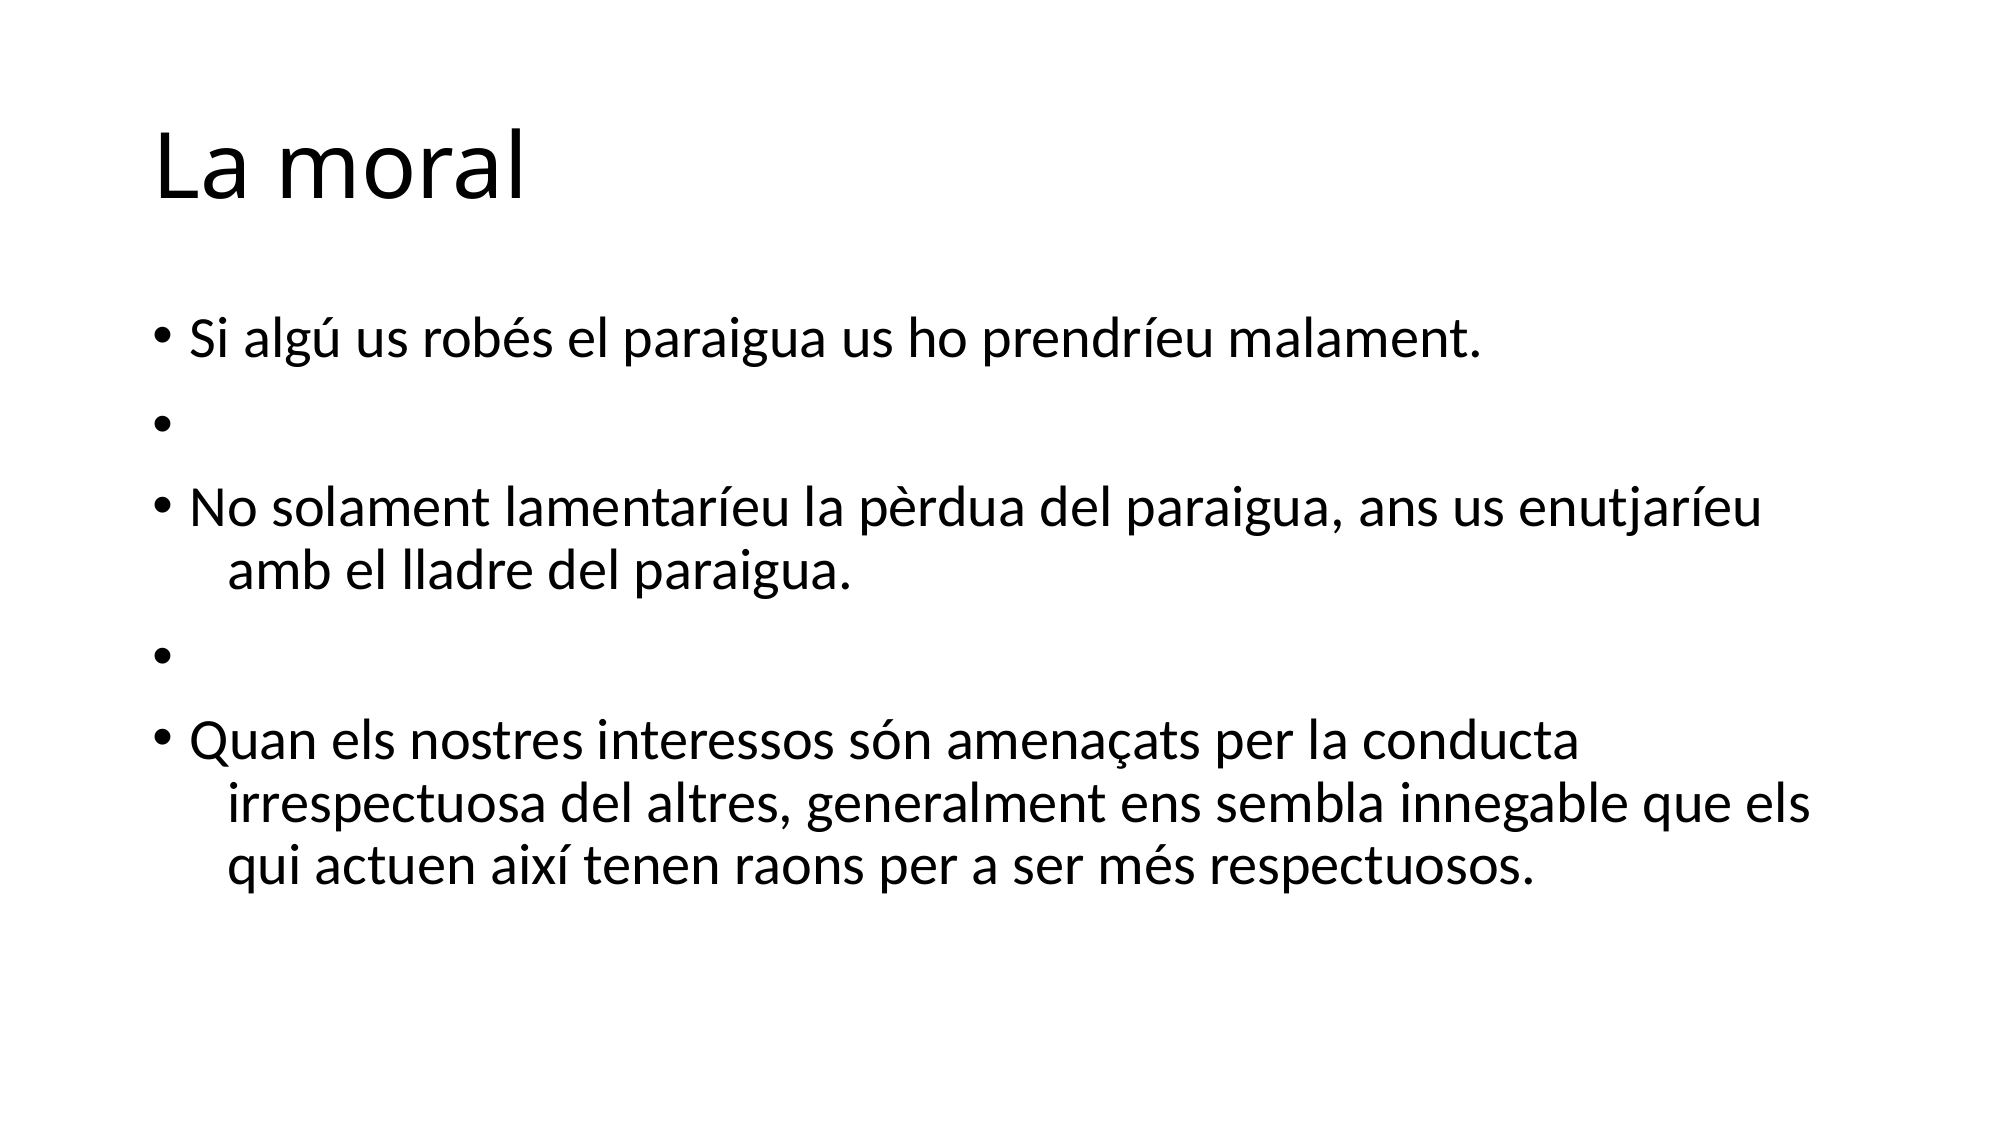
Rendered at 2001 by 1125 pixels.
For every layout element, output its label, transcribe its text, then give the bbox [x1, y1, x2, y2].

list Si algú us robés el paraigua us ho prendríeu malament. No solament lamentaríeu la pèrdua del paraigua, ans us enutjaríeu amb el lladre del paraigua. Quan els nostres interessos són amenaçats per la conducta irrespectuosa del altres, generalment ens sembla innegable que els qui actuen així tenen raons per a ser més respectuosos. [137, 299, 1863, 1014]
title La moral [137, 59, 1863, 278]
